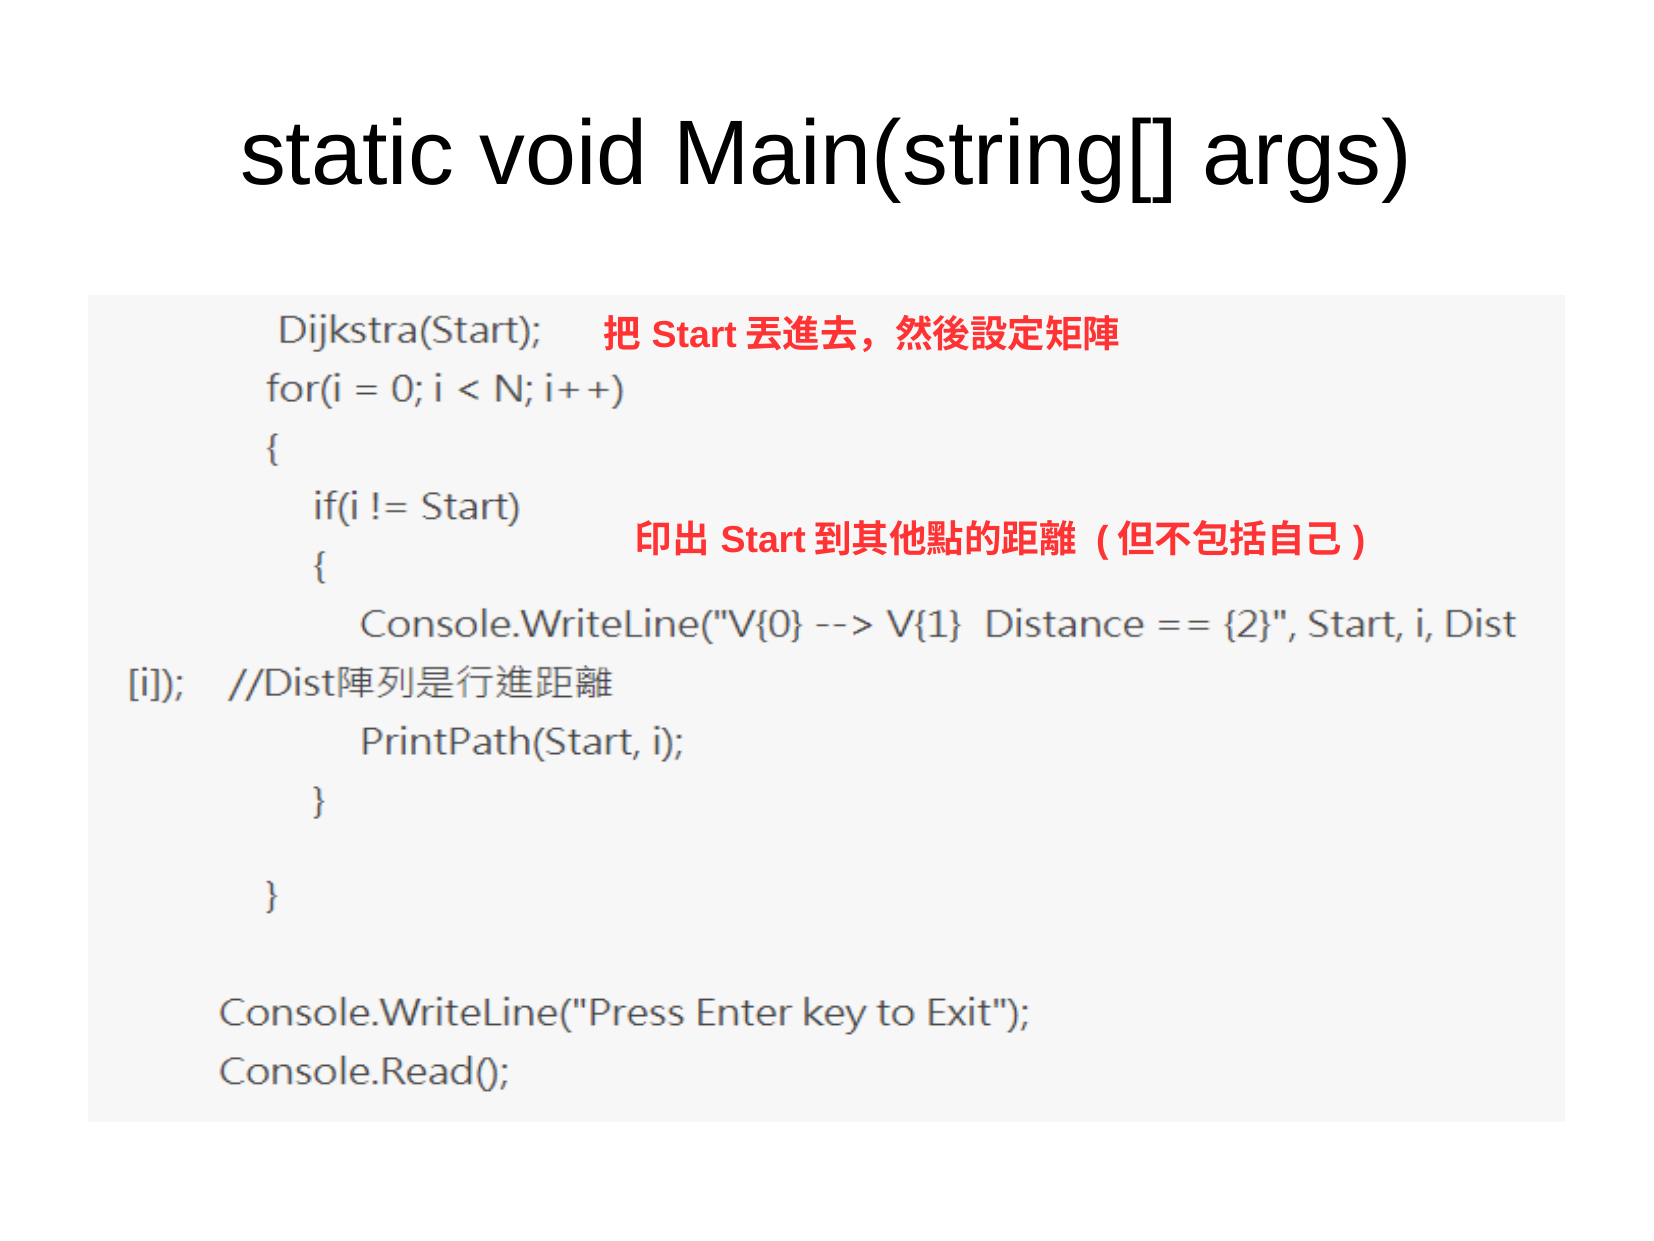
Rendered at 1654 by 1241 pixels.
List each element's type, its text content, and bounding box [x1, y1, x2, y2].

text_box 把Start丟進去，然後設定矩陣 [588, 296, 1079, 355]
text_box 印出Start到其他點的距離 (但不包括自己) [620, 501, 1302, 561]
title static void Main(string[] args) [82, 49, 1571, 257]
picture [88, 295, 1565, 1123]
